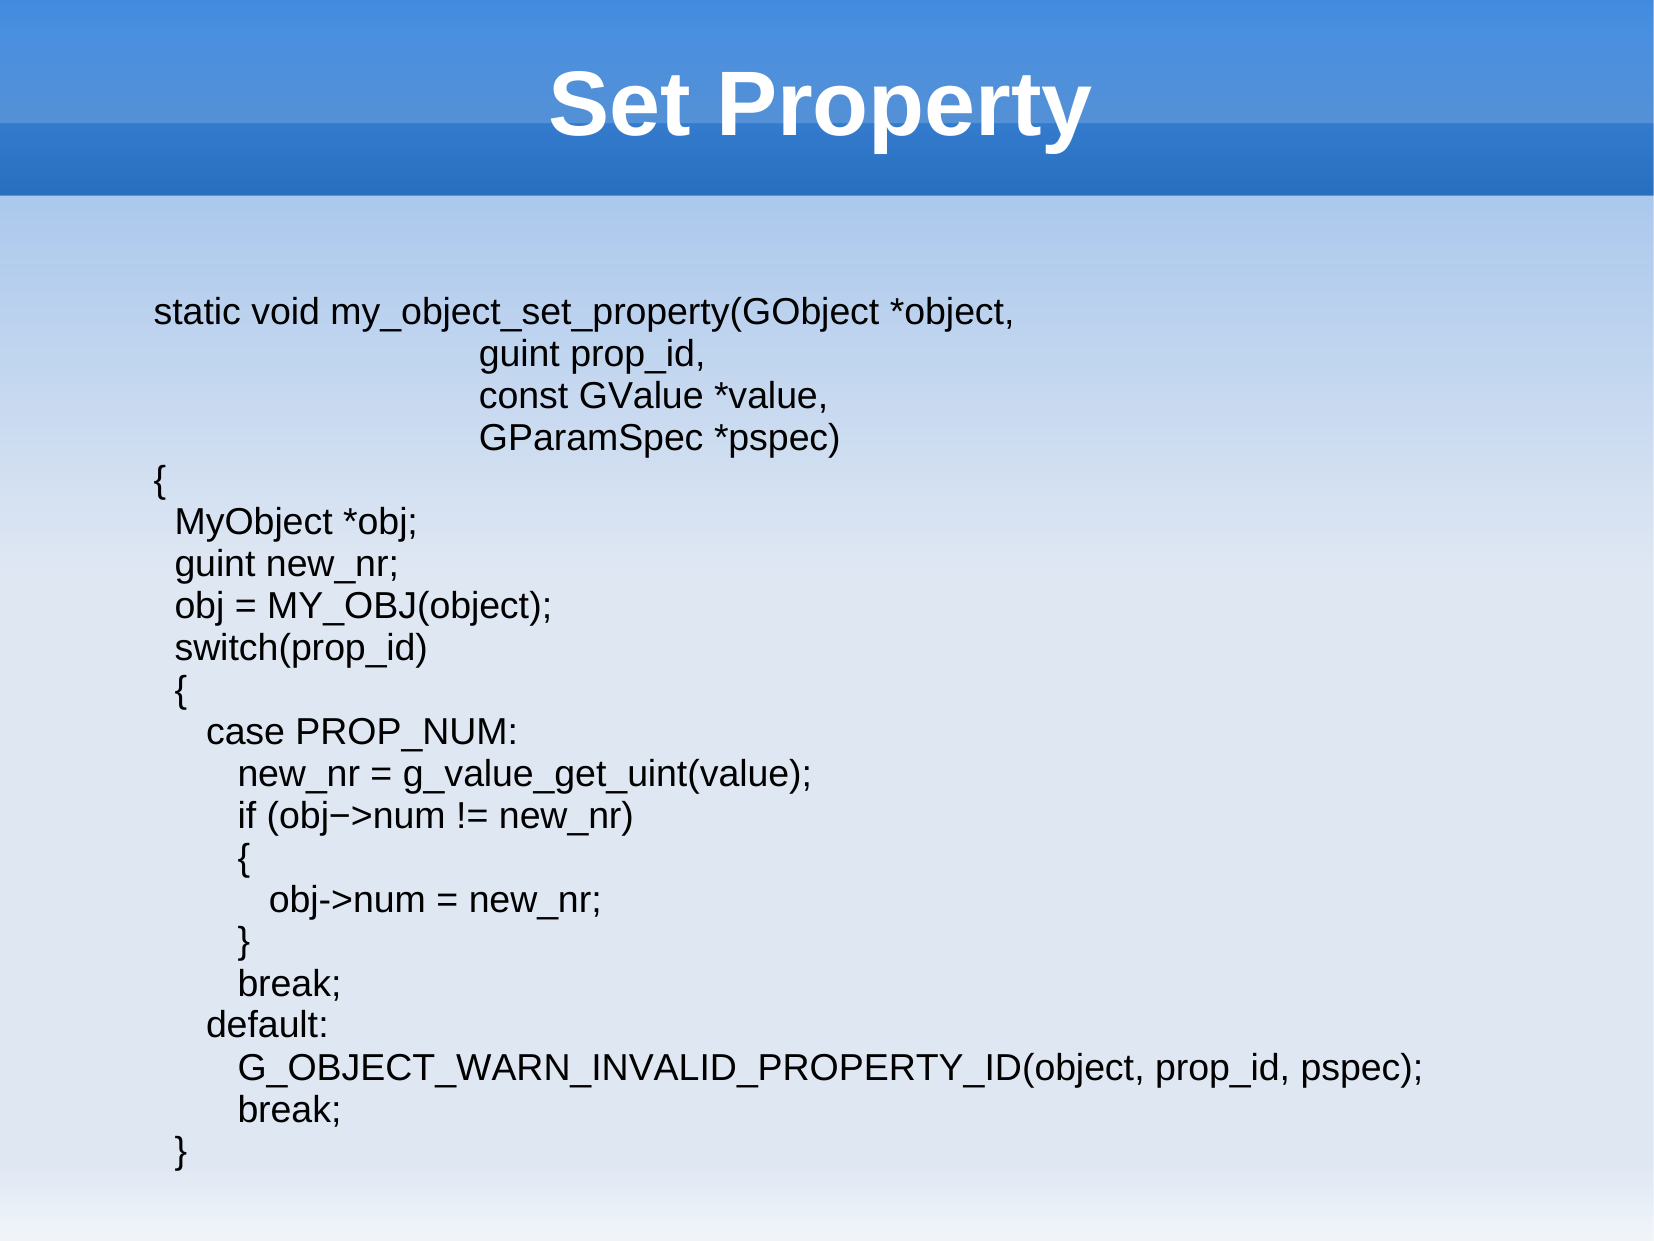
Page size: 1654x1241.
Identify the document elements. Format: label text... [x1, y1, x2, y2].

picture [0, 0, 1654, 1241]
list static void my_object_set_property(GObject *object, guint prop_id, const GValue *value, GParamSpec *pspec) { MyObject *obj; guint new_nr; obj = MY_OBJ(object); switch(prop_id) { case PROP_NUM: new_nr = g_value_get_uint(value); if (obj−>num != new_nr) { obj->num = new_nr; } break; default: G_OBJECT_WARN_INVALID_PROPERTY_ID(object, prop_id, pspec); break; } [82, 290, 1571, 1173]
title Set Property [76, 7, 1565, 200]
